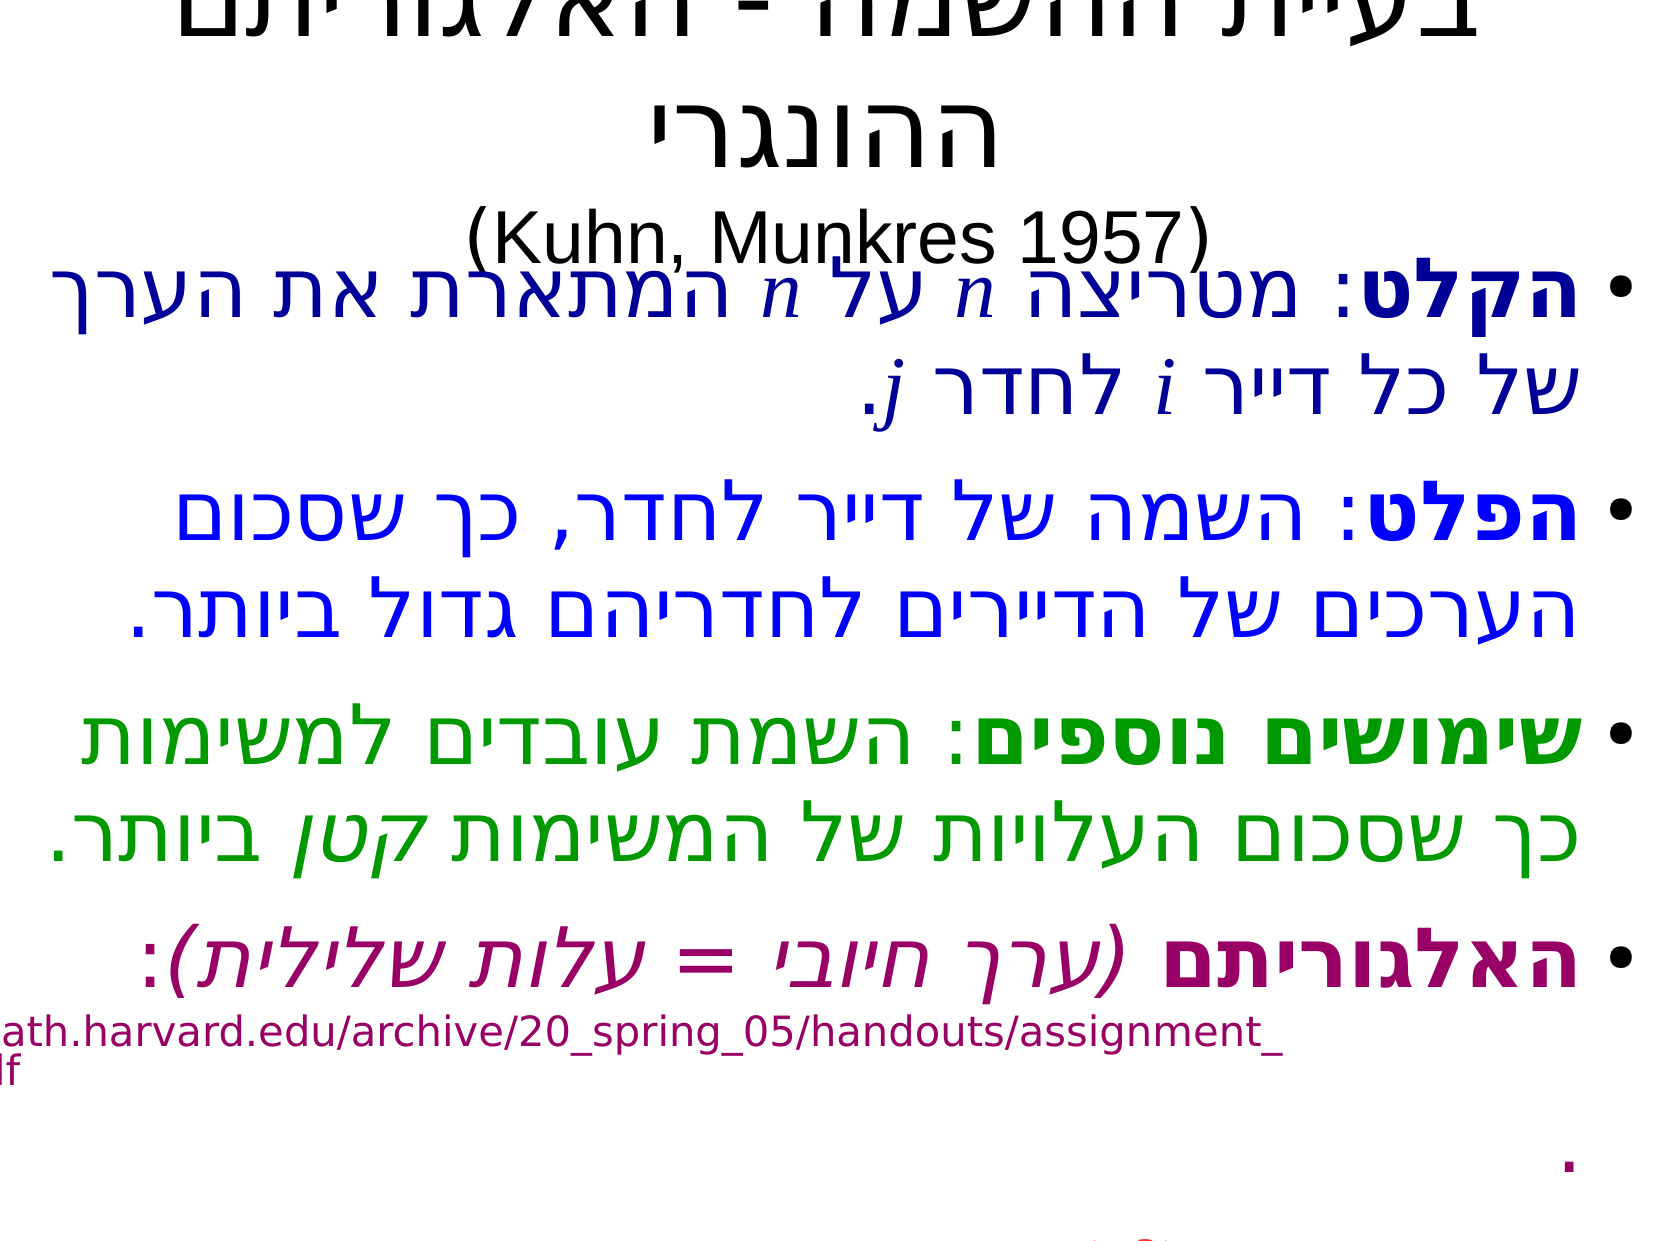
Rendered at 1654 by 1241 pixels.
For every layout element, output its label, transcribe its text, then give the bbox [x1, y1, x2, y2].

list הקלט: מטריצה n על n המתארת את הערך של כל דייר i לחדר j. הפלט: השמה של דייר לחדר, כך שסכום הערכים של הדיירים לחדריהם גדול ביותר. שימושים נוספים: השמת עובדים למשימות כך שסכום העלויות של המשימות קטן ביותר. האלגוריתם (ערך חיובי = עלות שלילית): http://www.math.harvard.edu/archive/20_spring_05/handouts/assignment_overheads.pdf. סיבוכיות: O(n3) [0, 240, 1654, 1216]
title בעיית ההשמה - האלגוריתם ההונגרי (Kuhn, Munkres 1957) [0, 0, 1654, 213]
